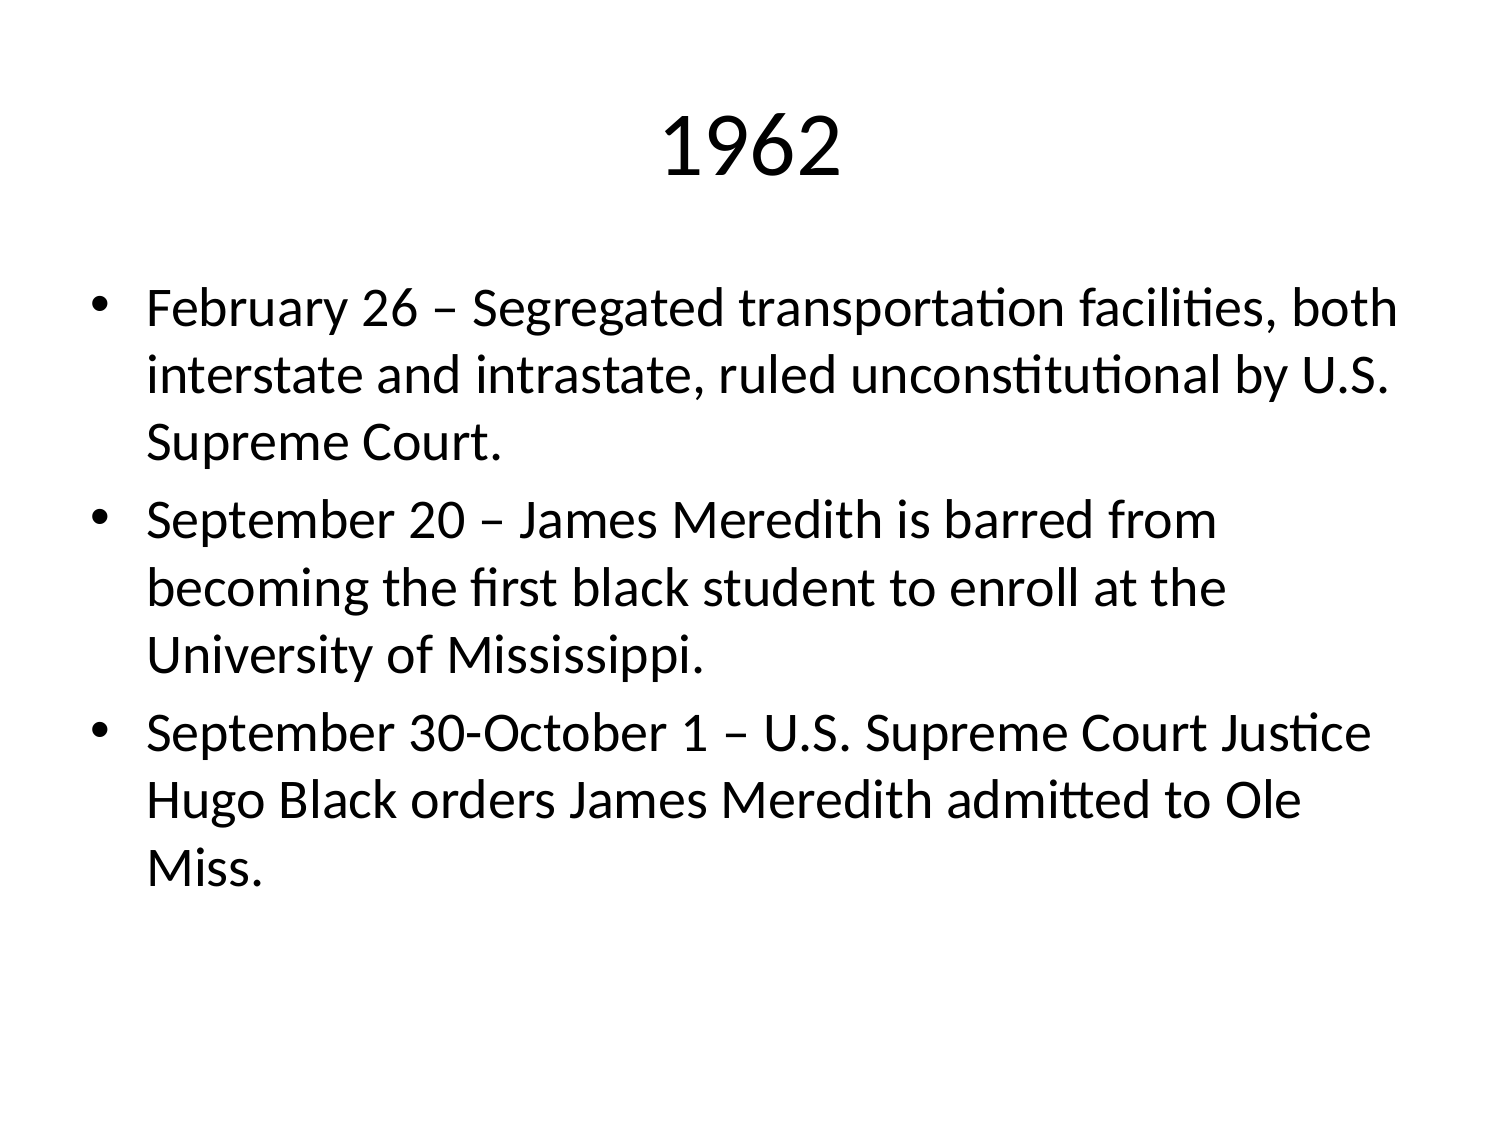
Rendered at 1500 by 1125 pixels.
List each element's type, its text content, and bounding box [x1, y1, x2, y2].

title 1962 [75, 45, 1425, 233]
list February 26 – Segregated transportation facilities, both interstate and intrastate, ruled unconstitutional by U.S. Supreme Court. September 20 – James Meredith is barred from becoming the first black student to enroll at the University of Mississippi. September 30-October 1 – U.S. Supreme Court Justice Hugo Black orders James Meredith admitted to Ole Miss. [75, 262, 1425, 1005]
